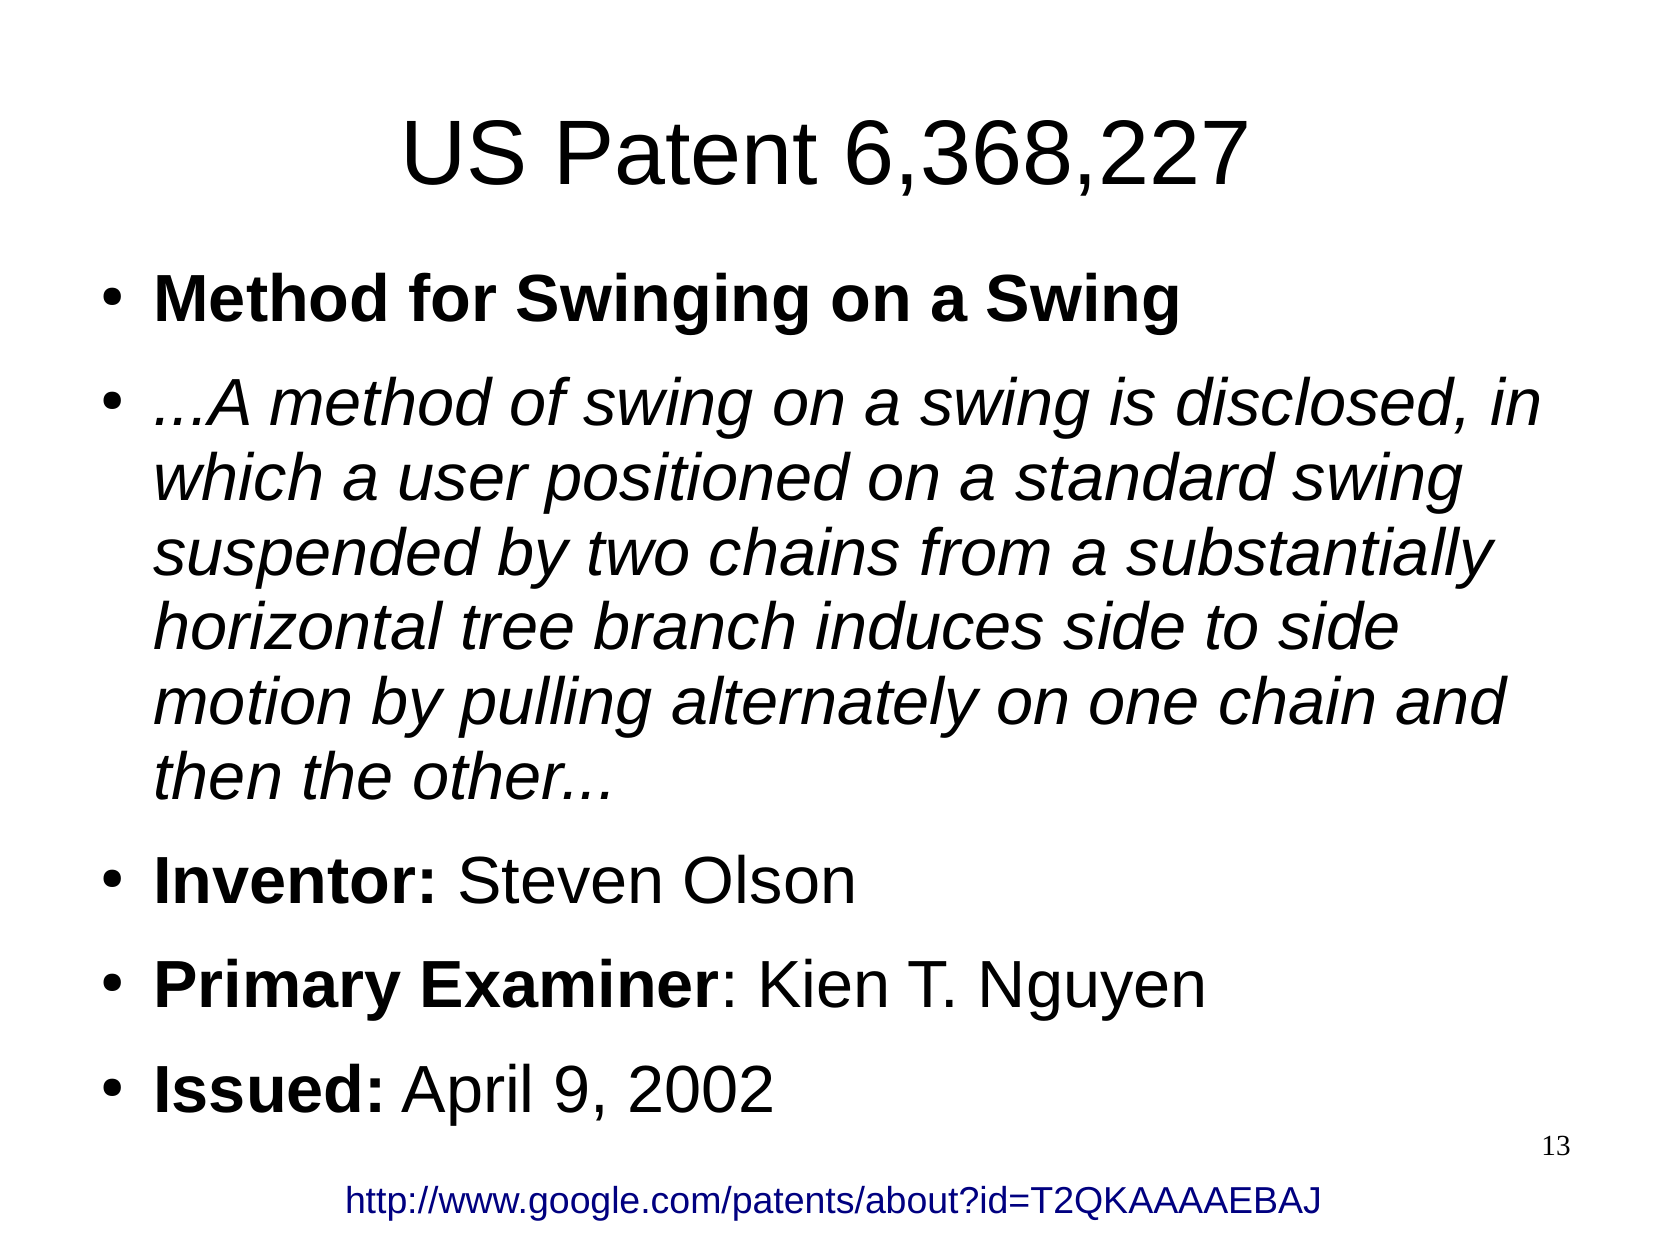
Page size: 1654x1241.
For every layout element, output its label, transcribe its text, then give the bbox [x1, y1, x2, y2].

text_box http://www.google.com/patents/about?id=T2QKAAAAEBAJ [330, 1172, 1388, 1229]
list Method for Swinging on a Swing ...A method of swing on a swing is disclosed, in which a user positioned on a standard swing suspended by two chains from a substantially horizontal tree branch induces side to side motion by pulling alternately on one chain and then the other... Inventor: Steven Olson Primary Examiner: Kien T. Nguyen Issued: April 9, 2002 [82, 260, 1571, 1127]
title US Patent 6,368,227 [82, 56, 1571, 250]
